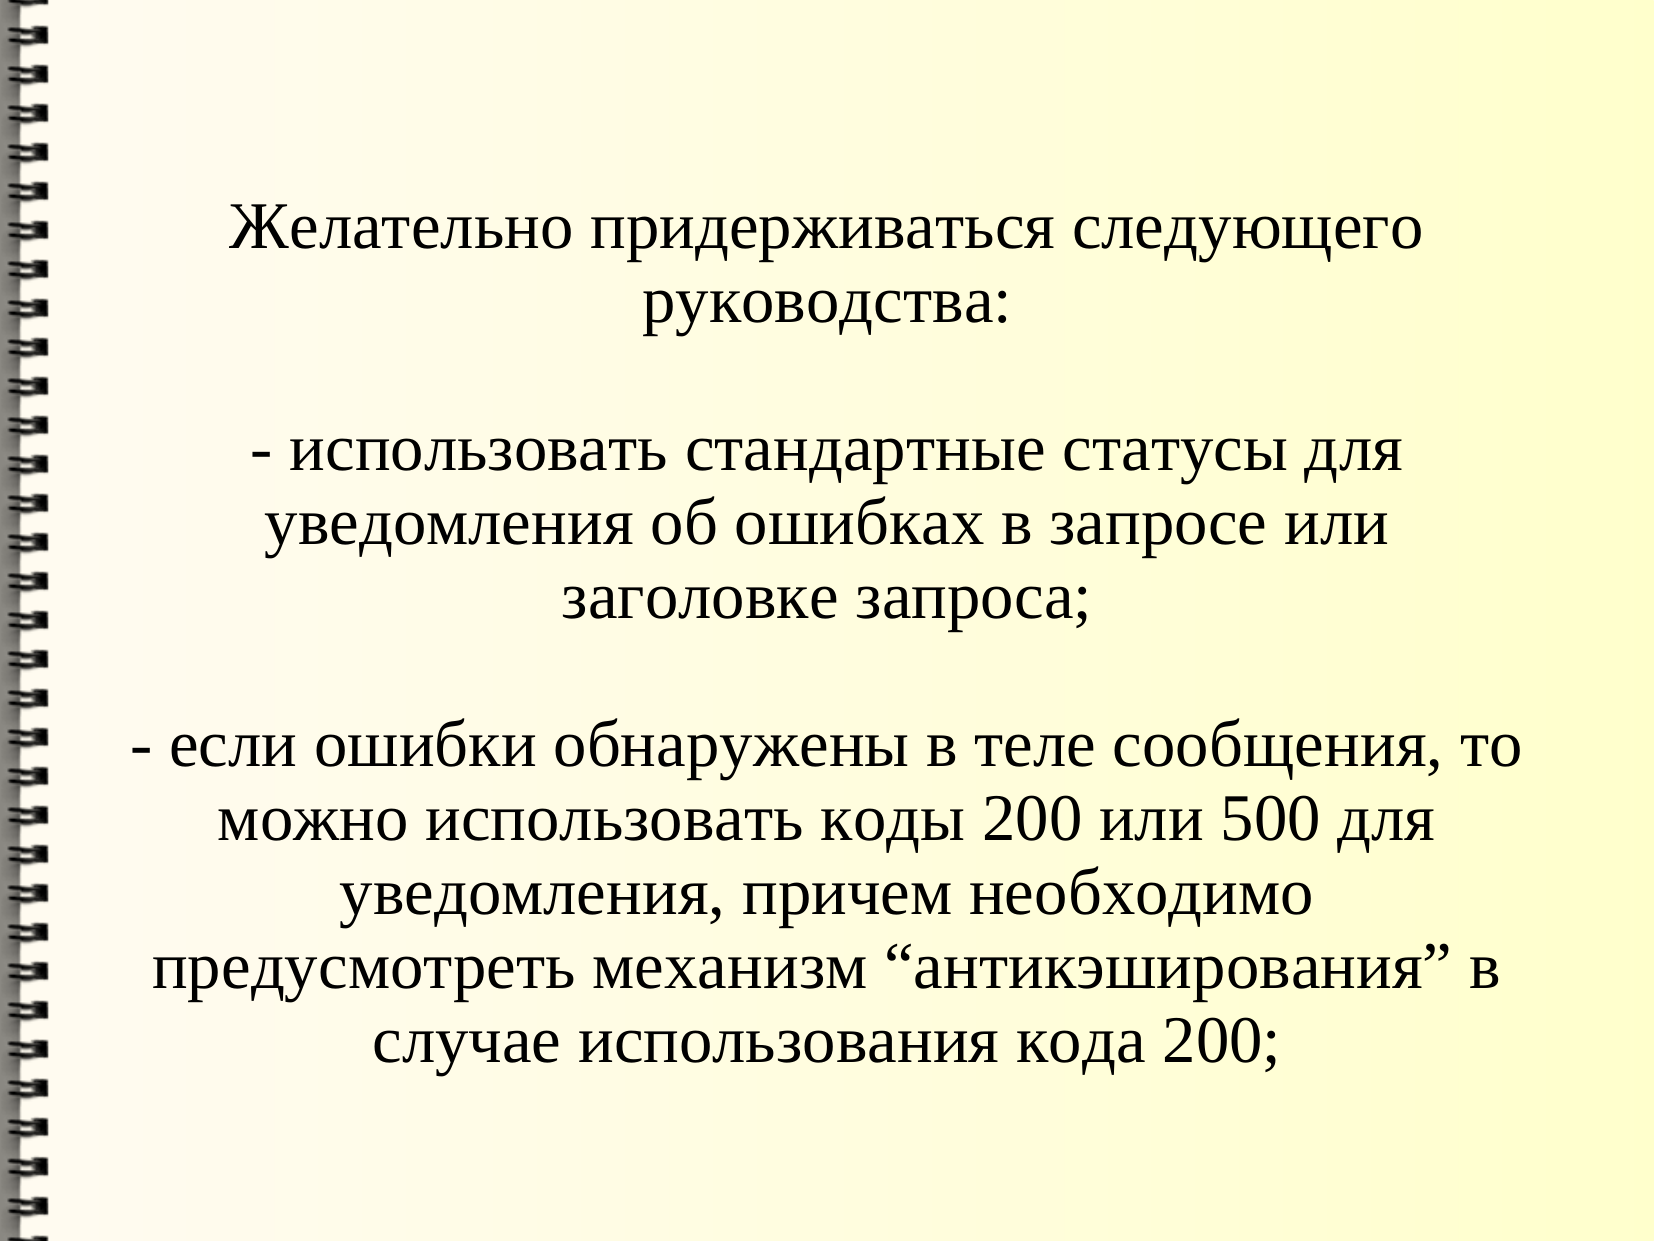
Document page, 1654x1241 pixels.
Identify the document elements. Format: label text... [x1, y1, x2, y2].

subtitle Желательно придерживаться следующего руководства: - использовать стандартные статусы для уведомления об ошибках в запросе или заголовке запроса; - если ошибки обнаружены в теле сообщения, то можно использовать коды 200 или 500 для уведомления, причем необходимо предусмотреть механизм “антикэширования” в случае использования кода 200; [121, 102, 1534, 1164]
picture [0, 0, 1654, 1241]
